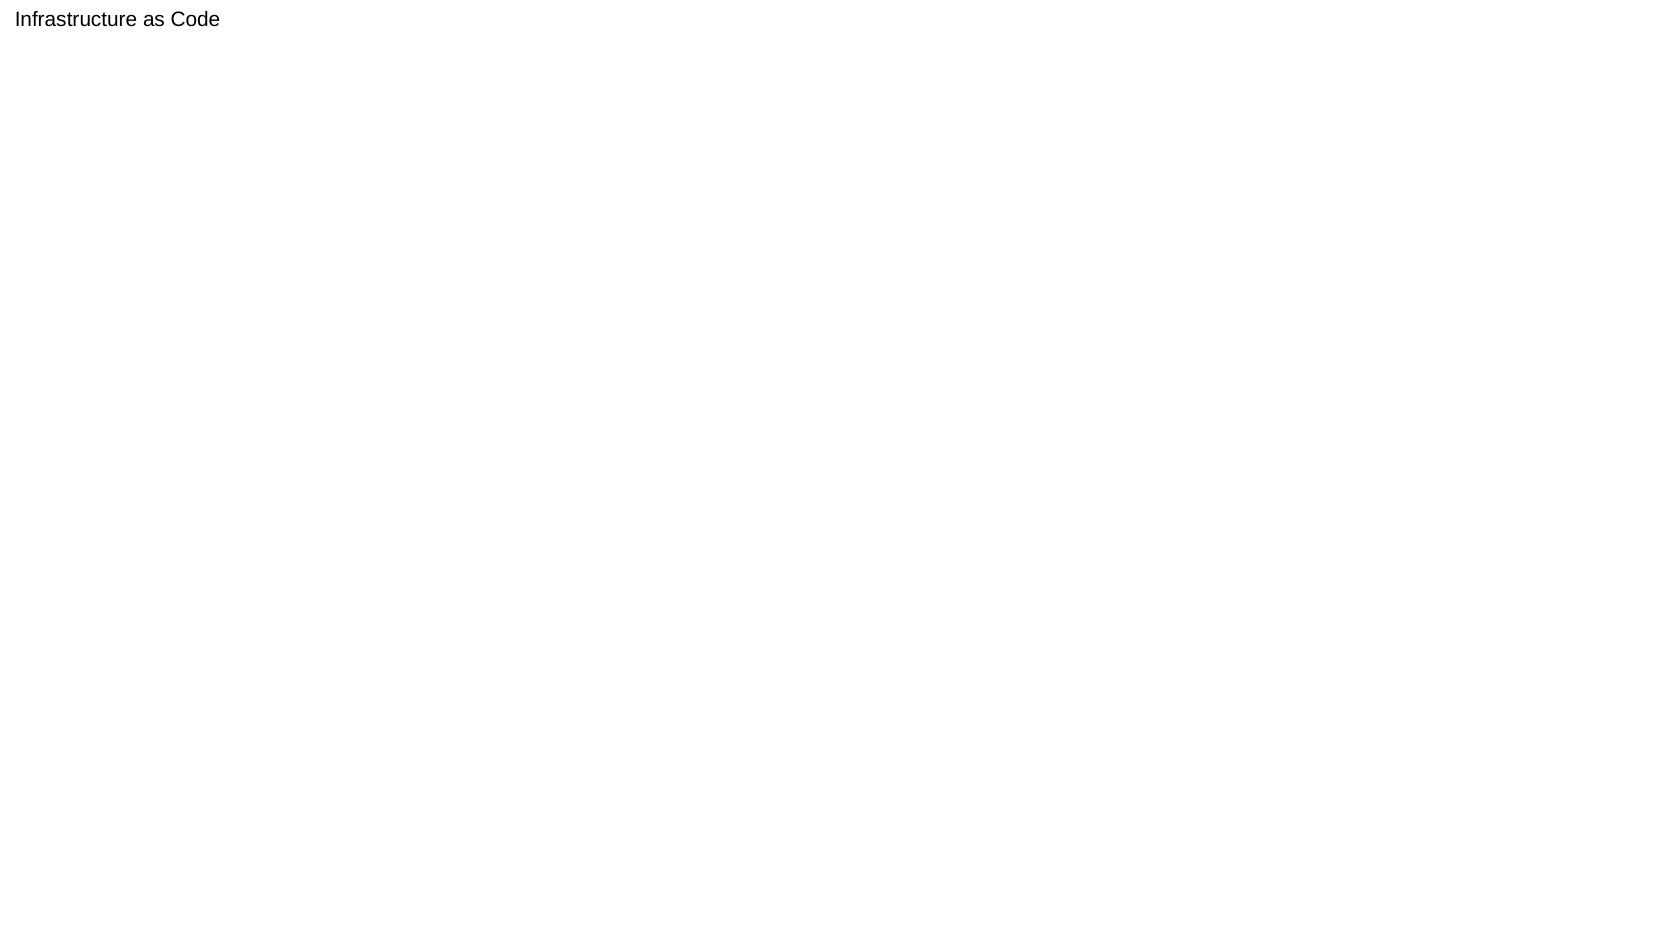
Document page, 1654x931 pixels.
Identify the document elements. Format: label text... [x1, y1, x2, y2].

text_box Infrastructure as Code [0, 0, 236, 39]
